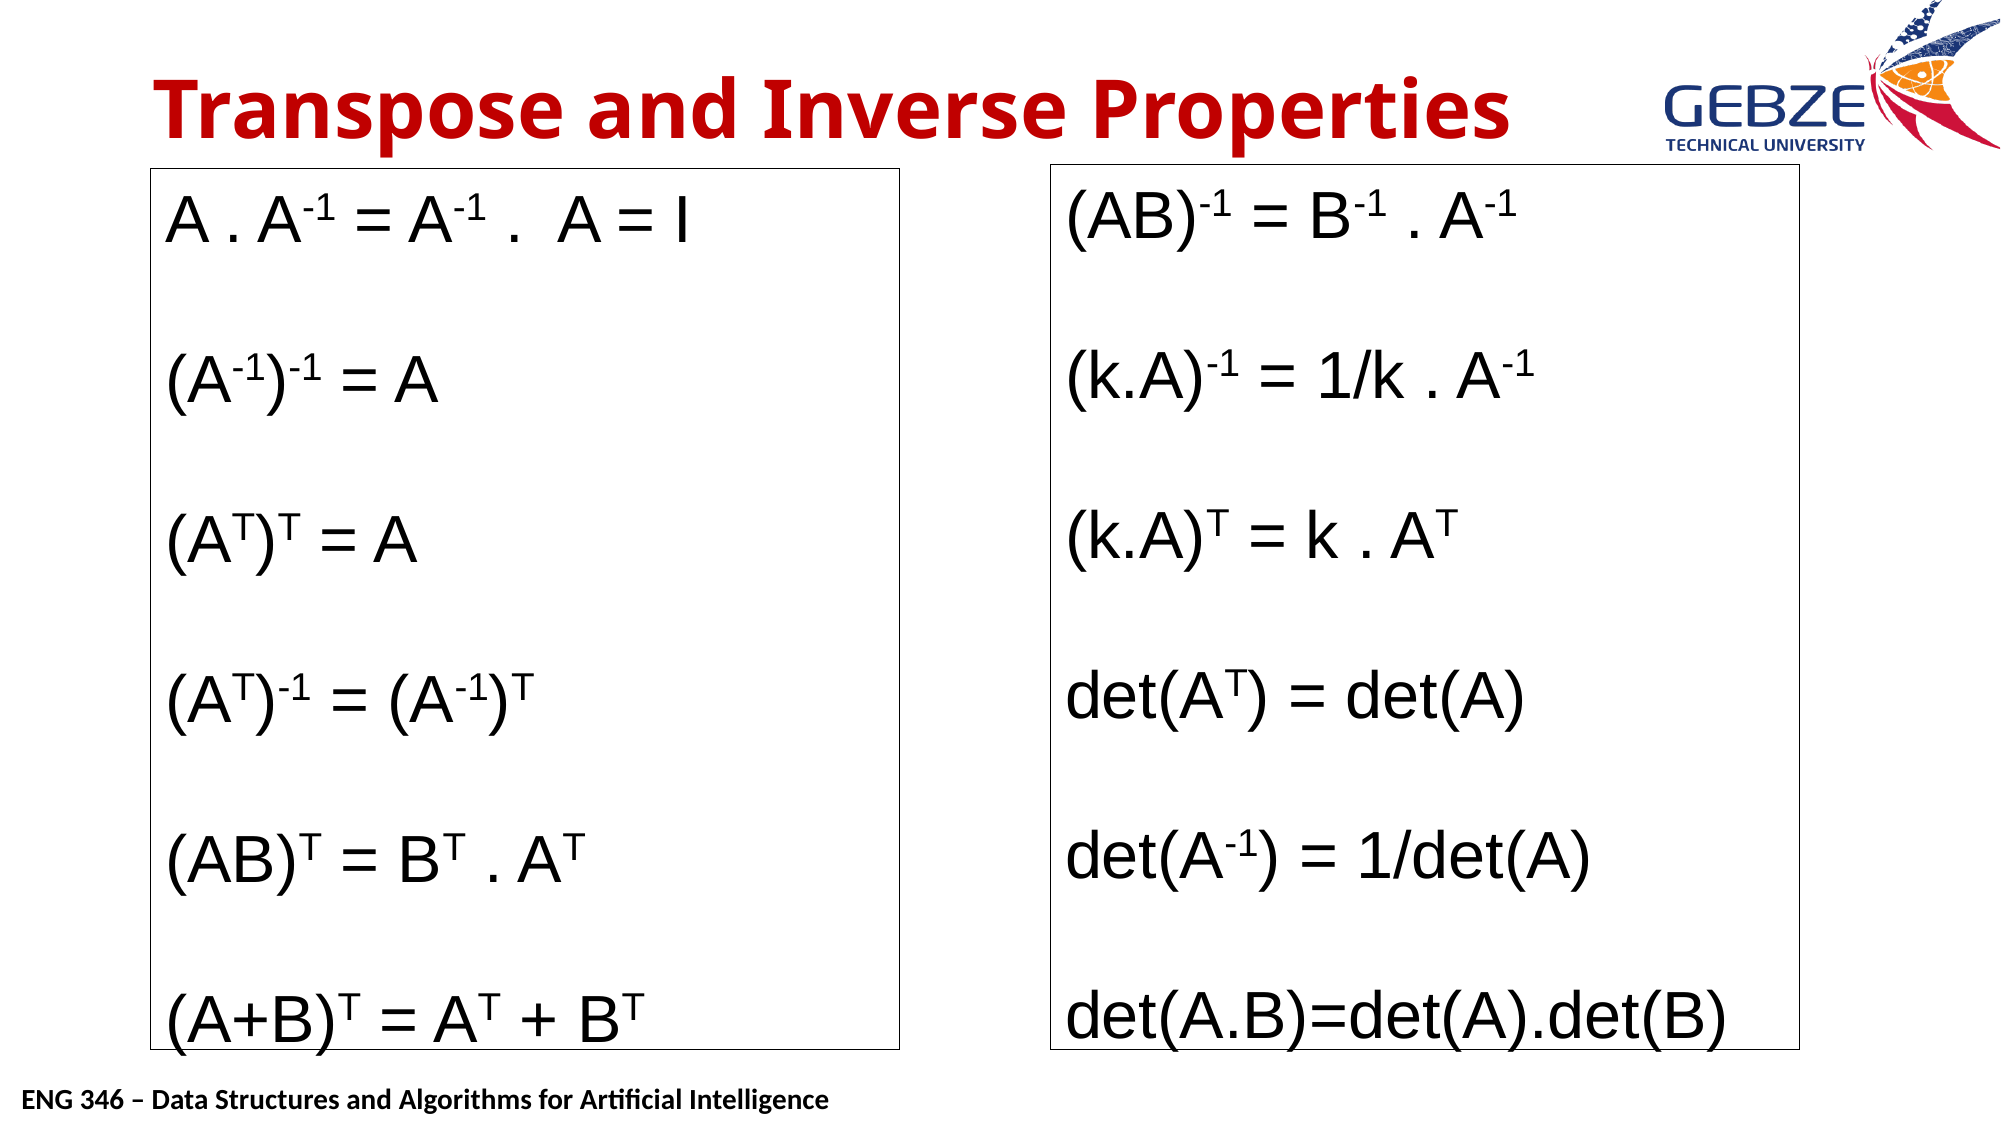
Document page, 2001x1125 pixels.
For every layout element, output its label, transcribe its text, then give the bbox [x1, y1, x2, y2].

text_box (AB)-1 = B-1 . A-1 (k.A)-1 = 1/k . A-1 (k.A)T = k . AT det(AT) = det(A) det(A-1) = 1/det(A) det(A.B)=det(A).det(B) [1050, 164, 1800, 1050]
text_box A . A-1 = A-1 . A = I (A-1)-1 = A (AT)T = A (AT)-1 = (A-1)T (AB)T = BT . AT (A+B)T = AT + BT [150, 168, 900, 1050]
picture [1665, 0, 2001, 151]
title Transpose and Inverse Properties [137, 59, 1650, 165]
